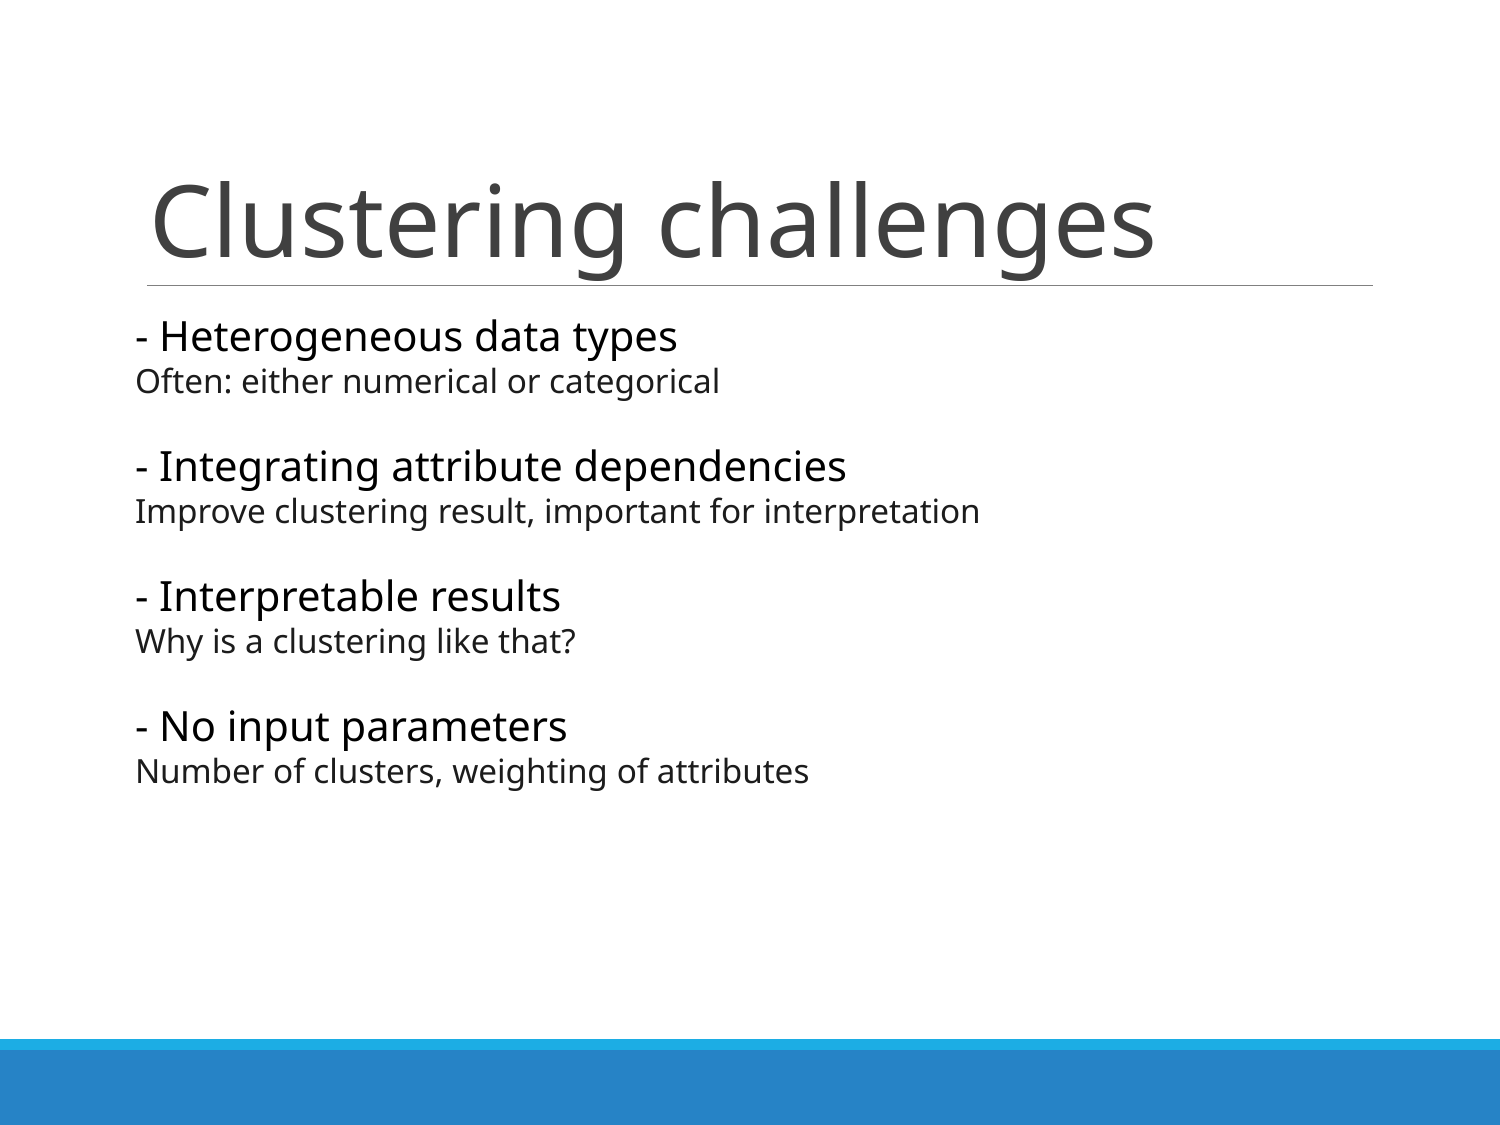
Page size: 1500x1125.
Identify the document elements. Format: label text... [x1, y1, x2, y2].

text_box - Heterogeneous data types Often: either numerical or categorical - Integrating attribute dependencies Improve clustering result, important for interpretation - Interpretable results Why is a clustering like that? - No input parameters Number of clusters, weighting of attributes [135, 302, 1381, 963]
text_box Clustering challenges [135, 47, 1396, 285]
